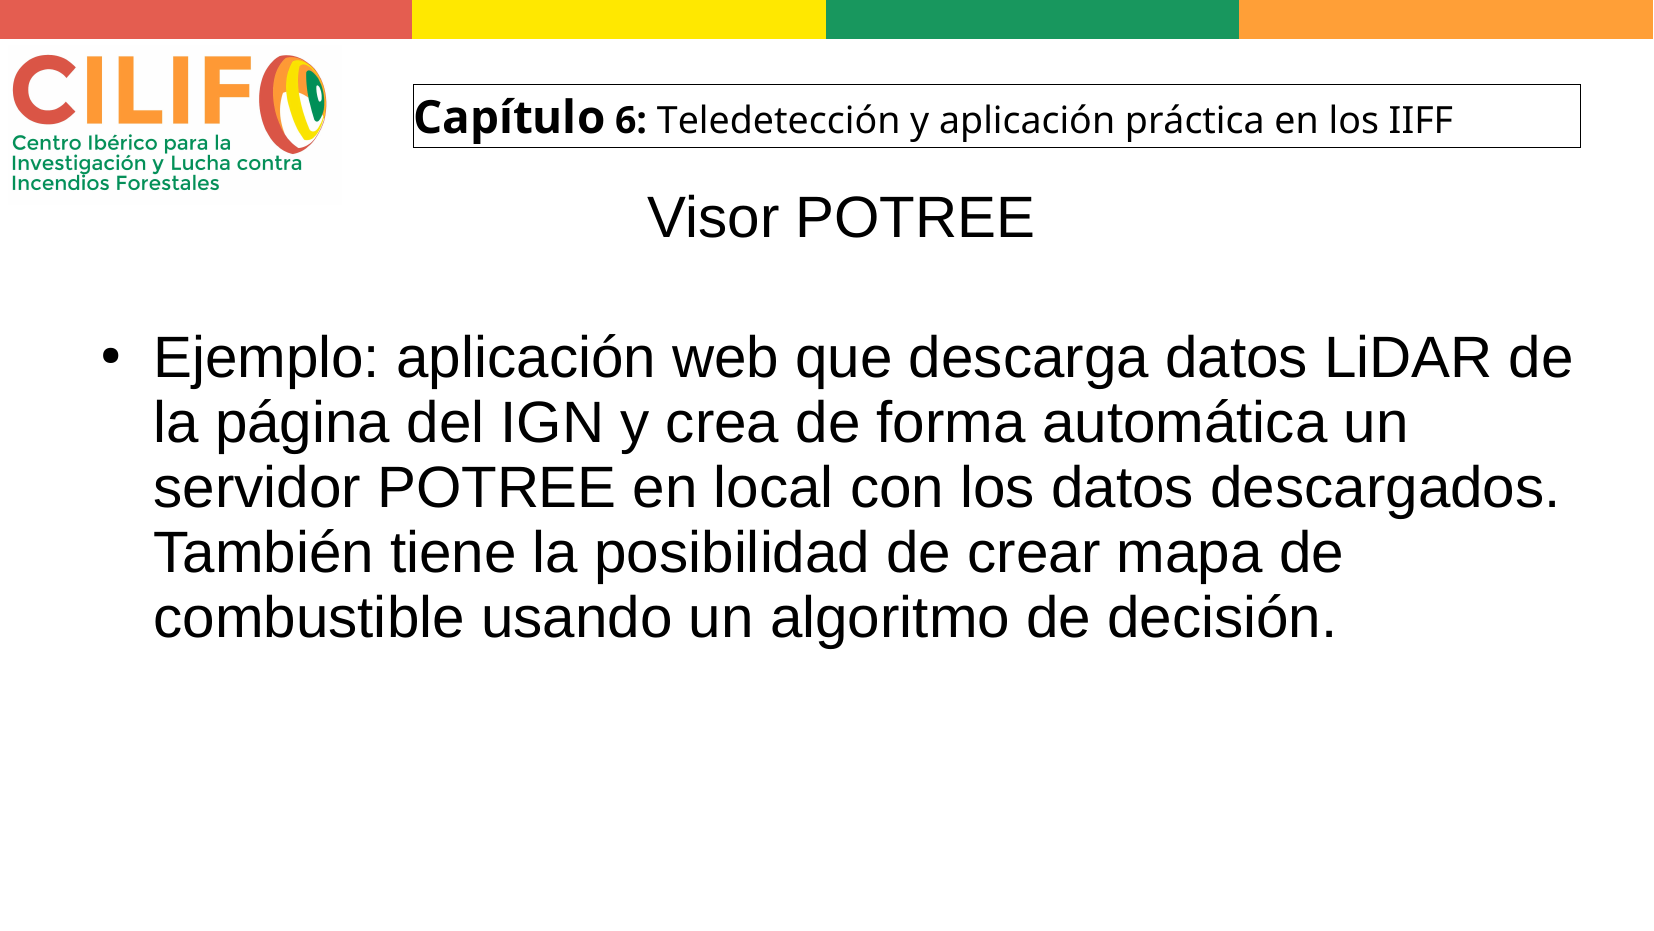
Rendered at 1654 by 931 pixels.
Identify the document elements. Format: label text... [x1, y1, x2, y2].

title Visor POTREE [206, 138, 1477, 296]
picture [8, 45, 342, 205]
list Ejemplo: aplicación web que descarga datos LiDAR de la página del IGN y crea de forma automática un servidor POTREE en local con los datos descargados. También tiene la posibilidad de crear mapa de combustible usando un algoritmo de decisión. [82, 324, 1595, 857]
